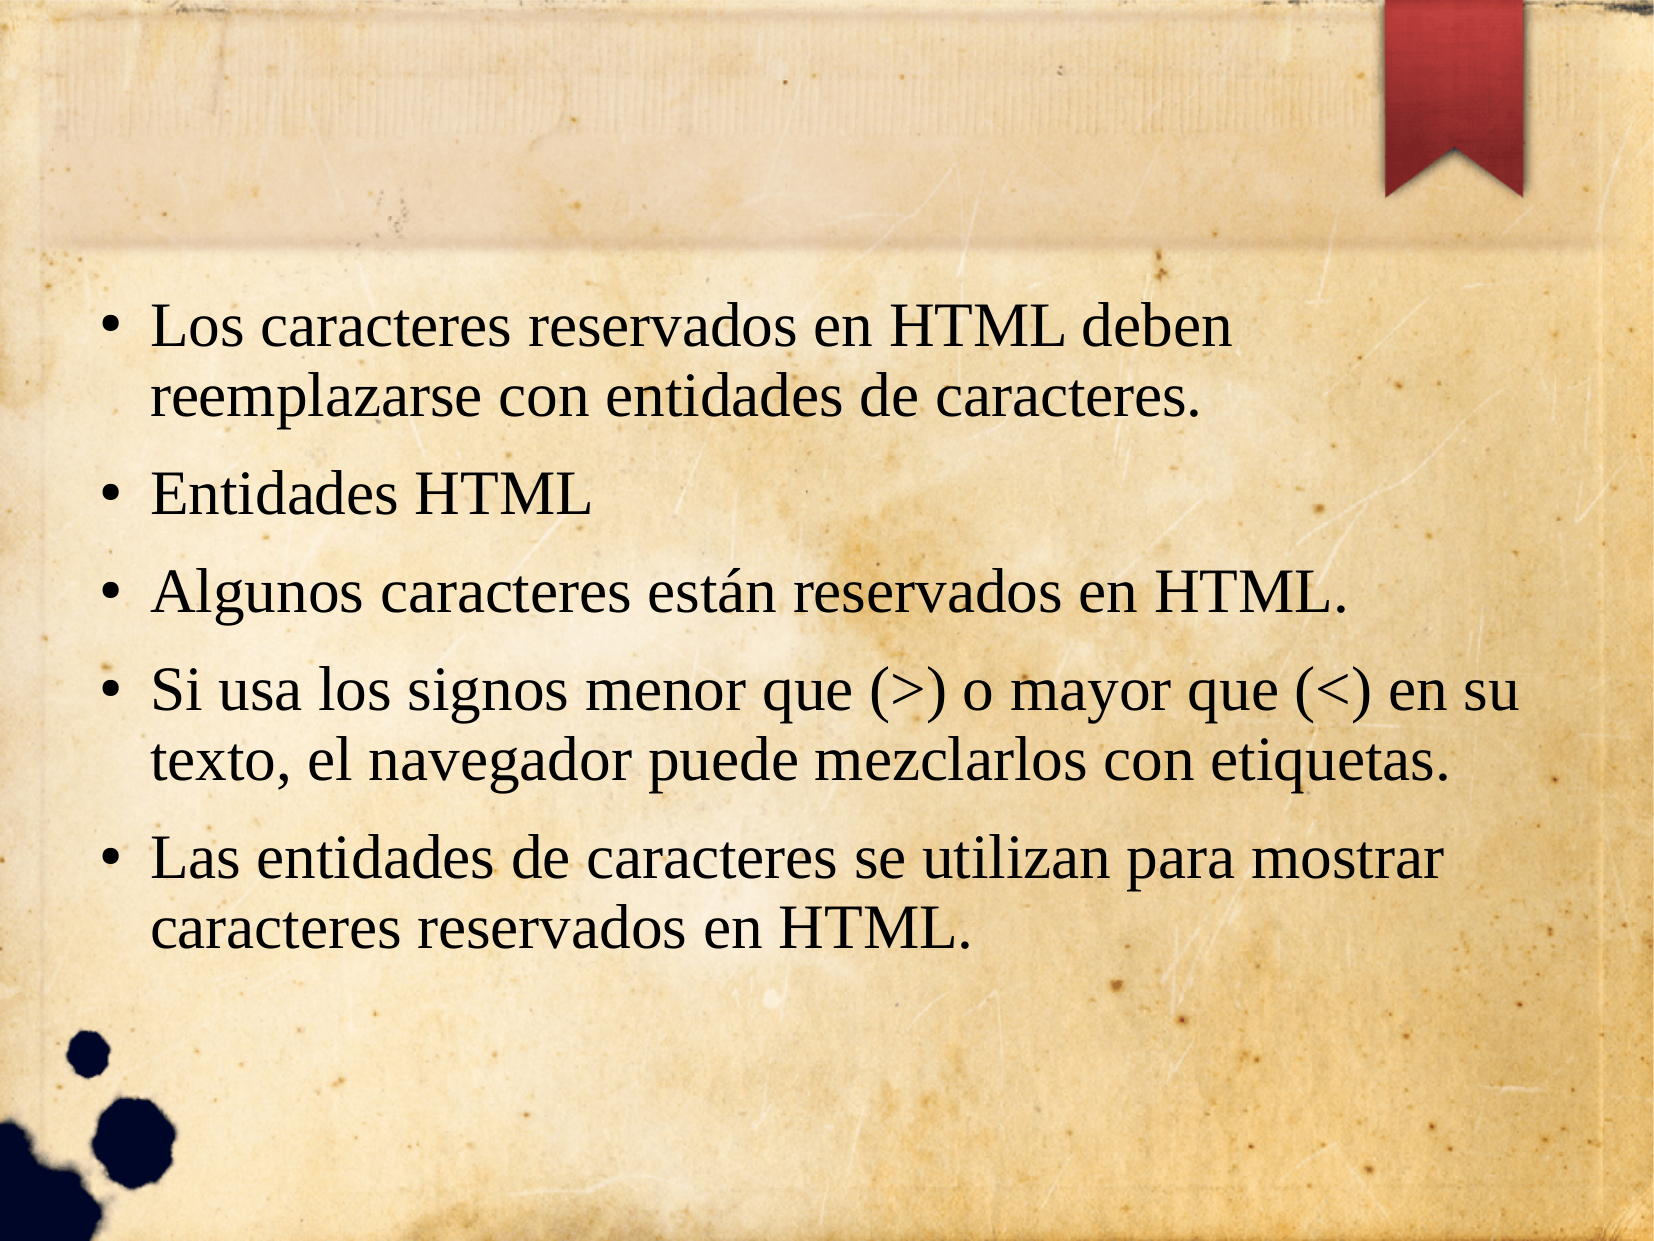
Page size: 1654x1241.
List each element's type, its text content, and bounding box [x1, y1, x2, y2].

picture [0, 0, 1654, 1241]
list Los caracteres reservados en HTML deben reemplazarse con entidades de caracteres. Entidades HTML Algunos caracteres están reservados en HTML. Si usa los signos menor que (>) o mayor que (<) en su texto, el navegador puede mezclarlos con etiquetas. Las entidades de caracteres se utilizan para mostrar caracteres reservados en HTML. [82, 290, 1538, 1010]
